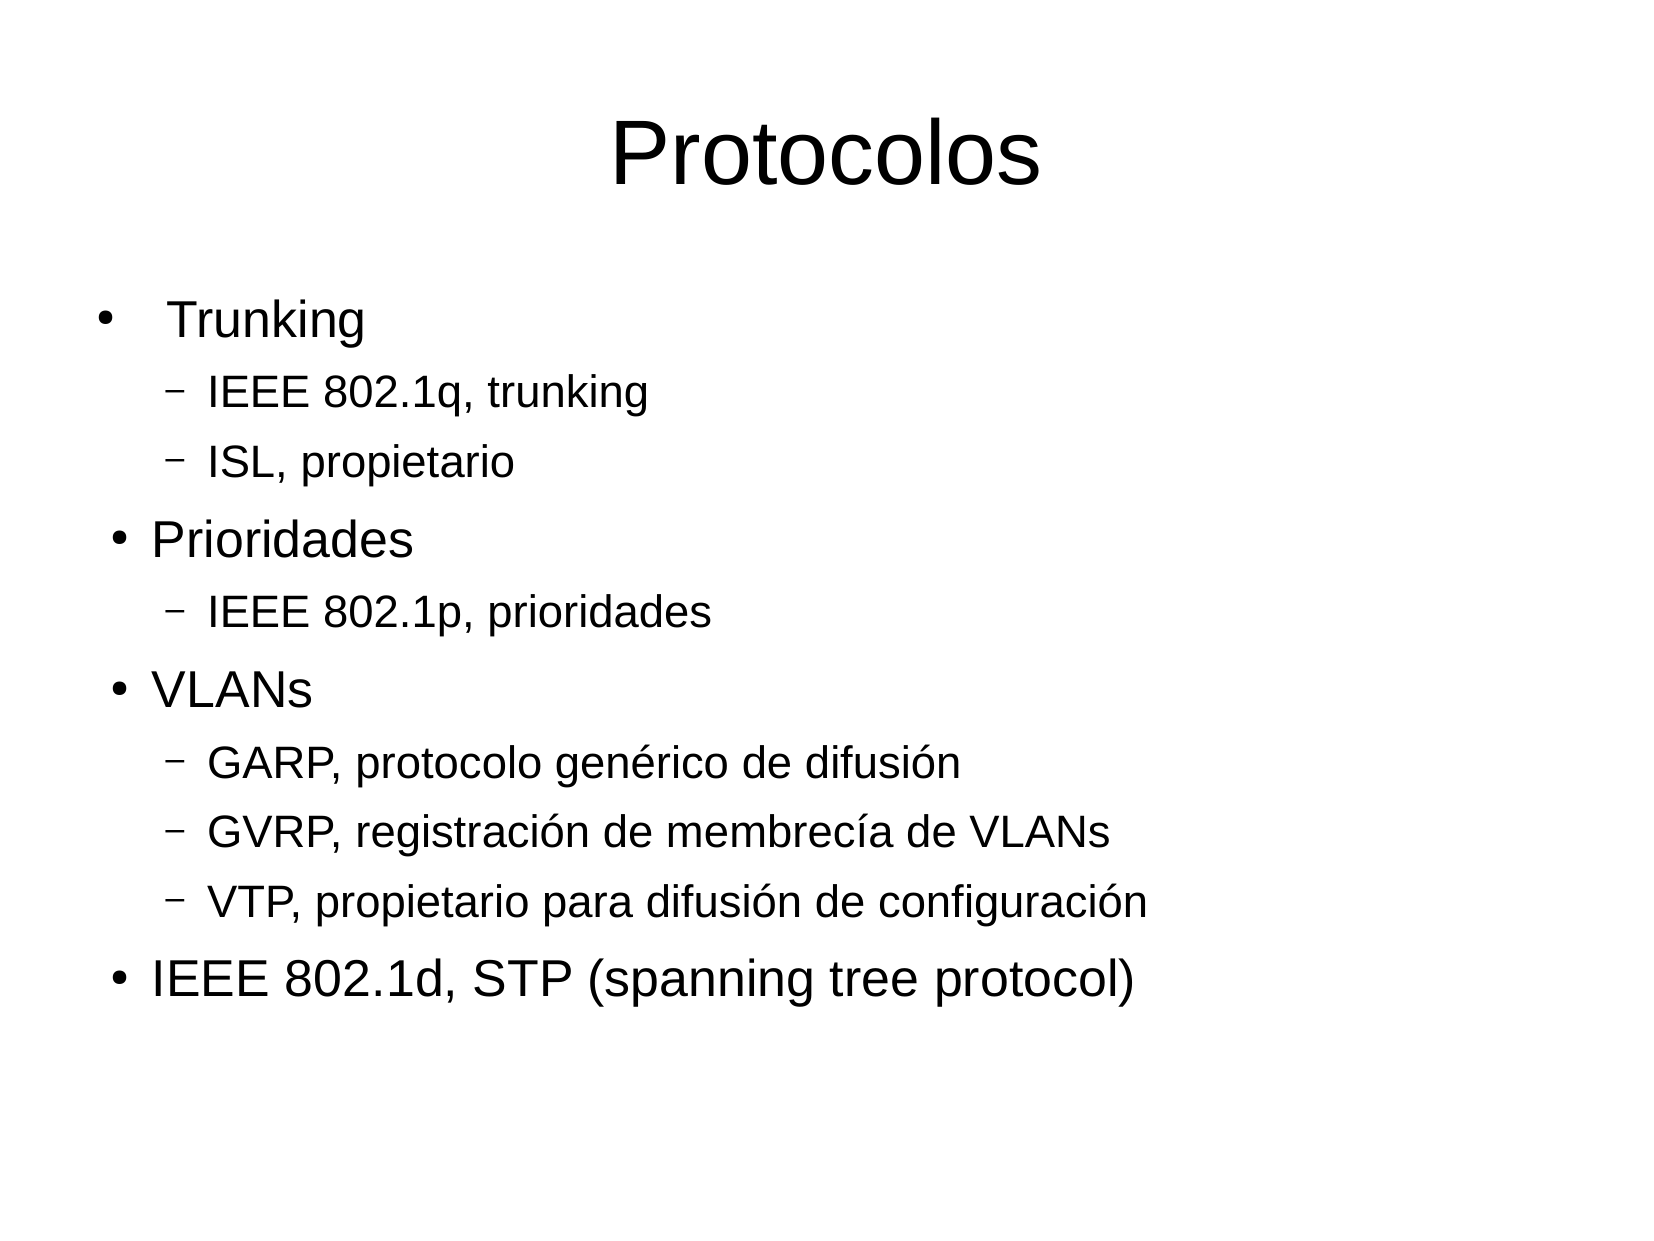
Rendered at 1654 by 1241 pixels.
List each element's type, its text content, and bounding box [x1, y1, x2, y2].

title Protocolos [82, 49, 1571, 257]
list Trunking IEEE 802.1q, trunking ISL, propietario Prioridades IEEE 802.1p, prioridades VLANs GARP, protocolo genérico de difusión GVRP, registración de membrecía de VLANs VTP, propietario para difusión de configuración IEEE 802.1d, STP (spanning tree protocol) [82, 290, 1571, 1010]
